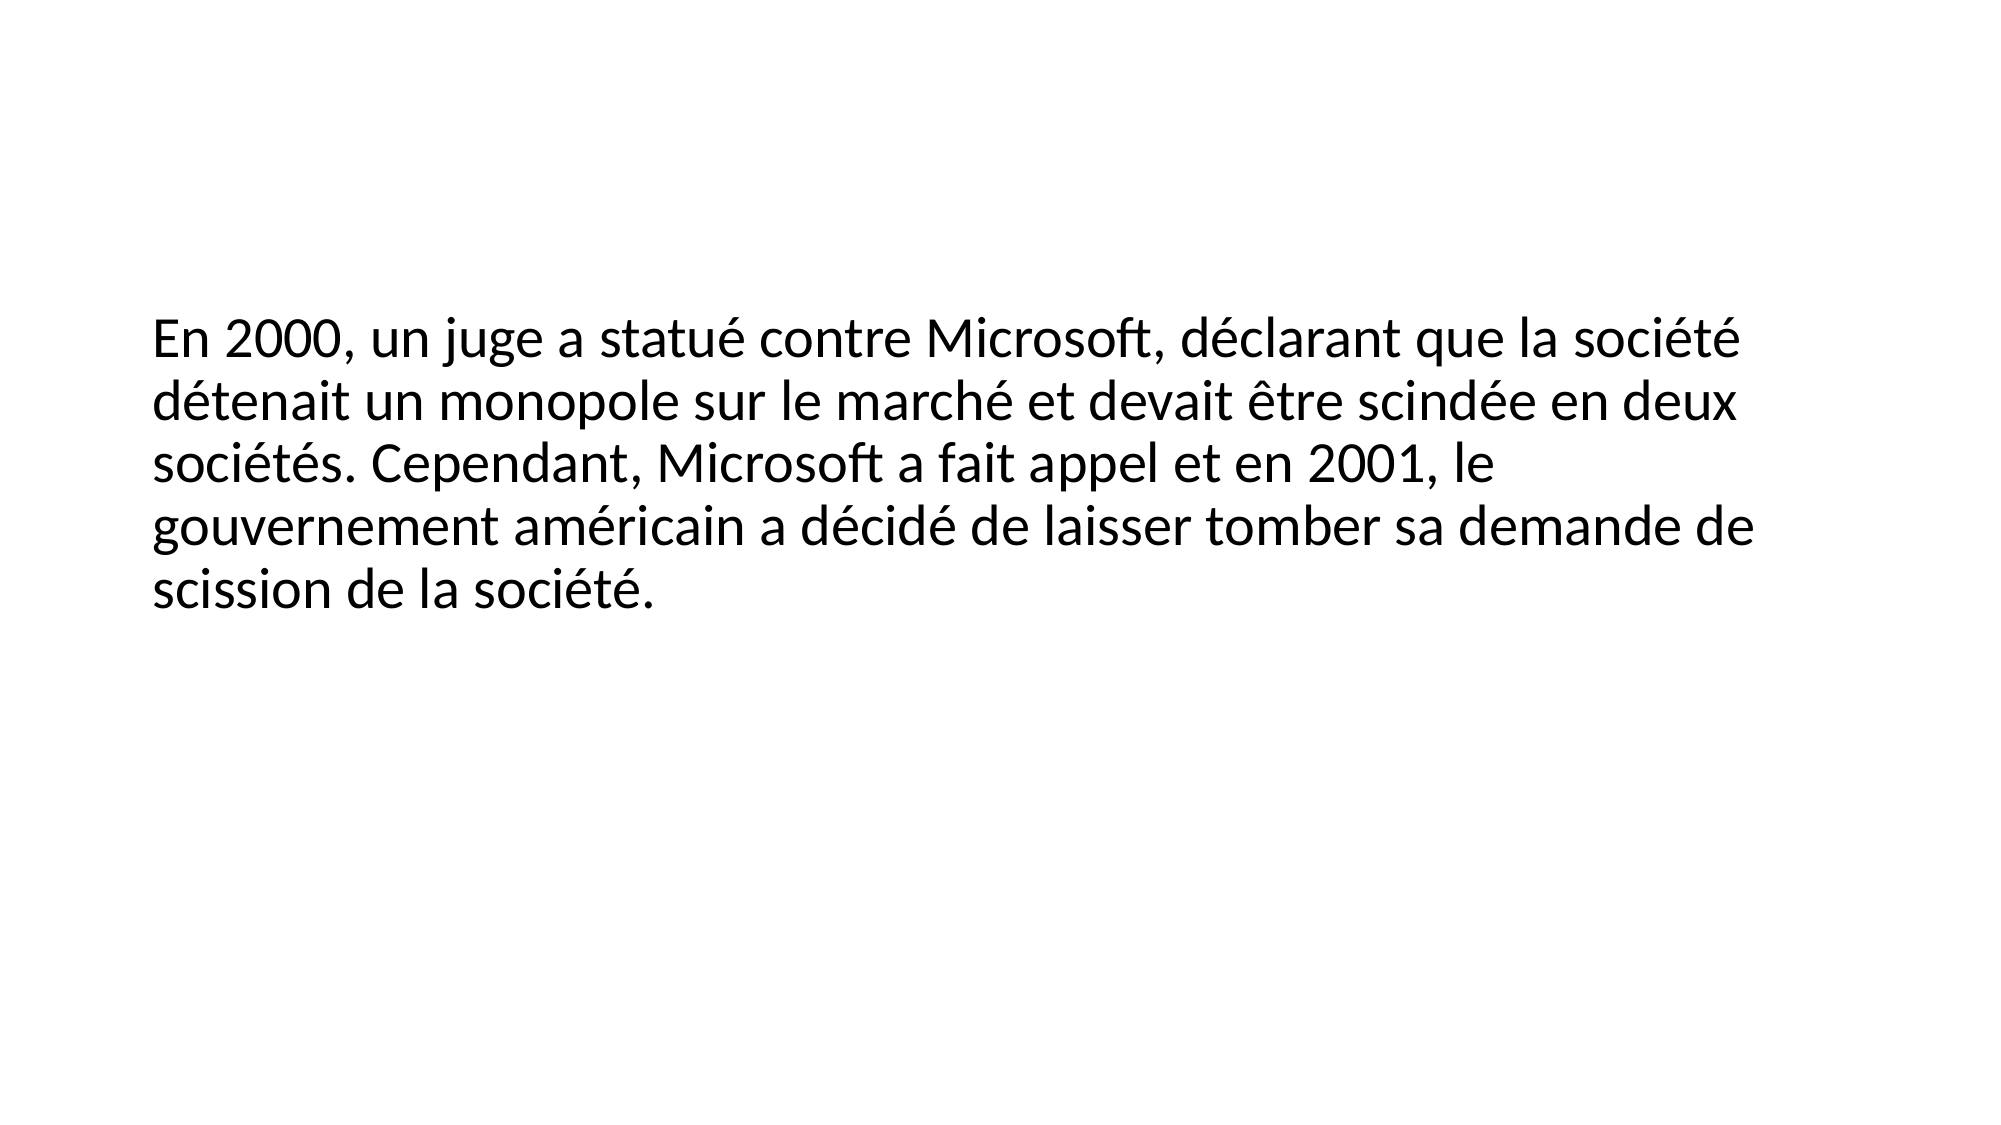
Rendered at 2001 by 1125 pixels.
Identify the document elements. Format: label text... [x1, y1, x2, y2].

list En 2000, un juge a statué contre Microsoft, déclarant que la société détenait un monopole sur le marché et devait être scindée en deux sociétés. Cependant, Microsoft a fait appel et en 2001, le gouvernement américain a décidé de laisser tomber sa demande de scission de la société. [137, 299, 1863, 1014]
